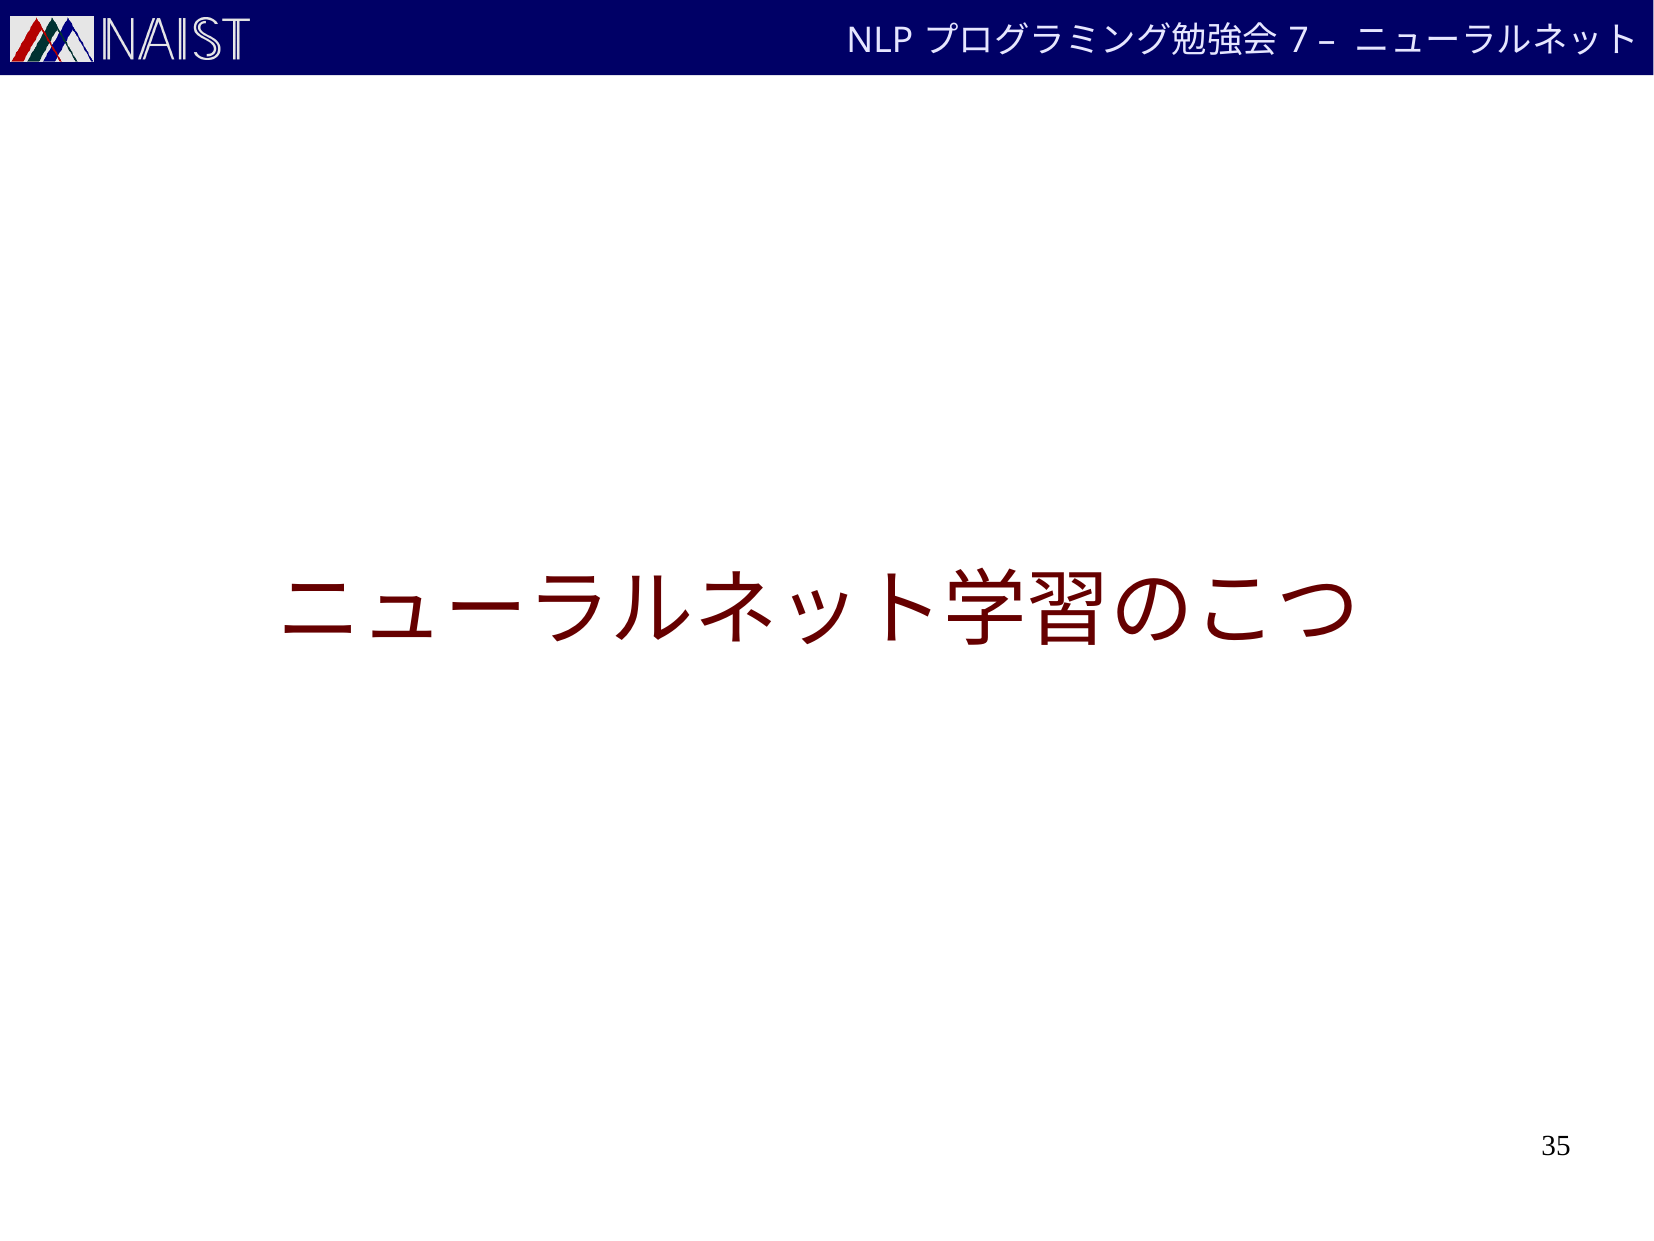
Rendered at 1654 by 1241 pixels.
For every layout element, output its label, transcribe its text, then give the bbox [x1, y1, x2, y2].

title ニューラルネット学習のこつ [75, 506, 1564, 698]
picture [102, 17, 251, 60]
picture [10, 16, 94, 62]
